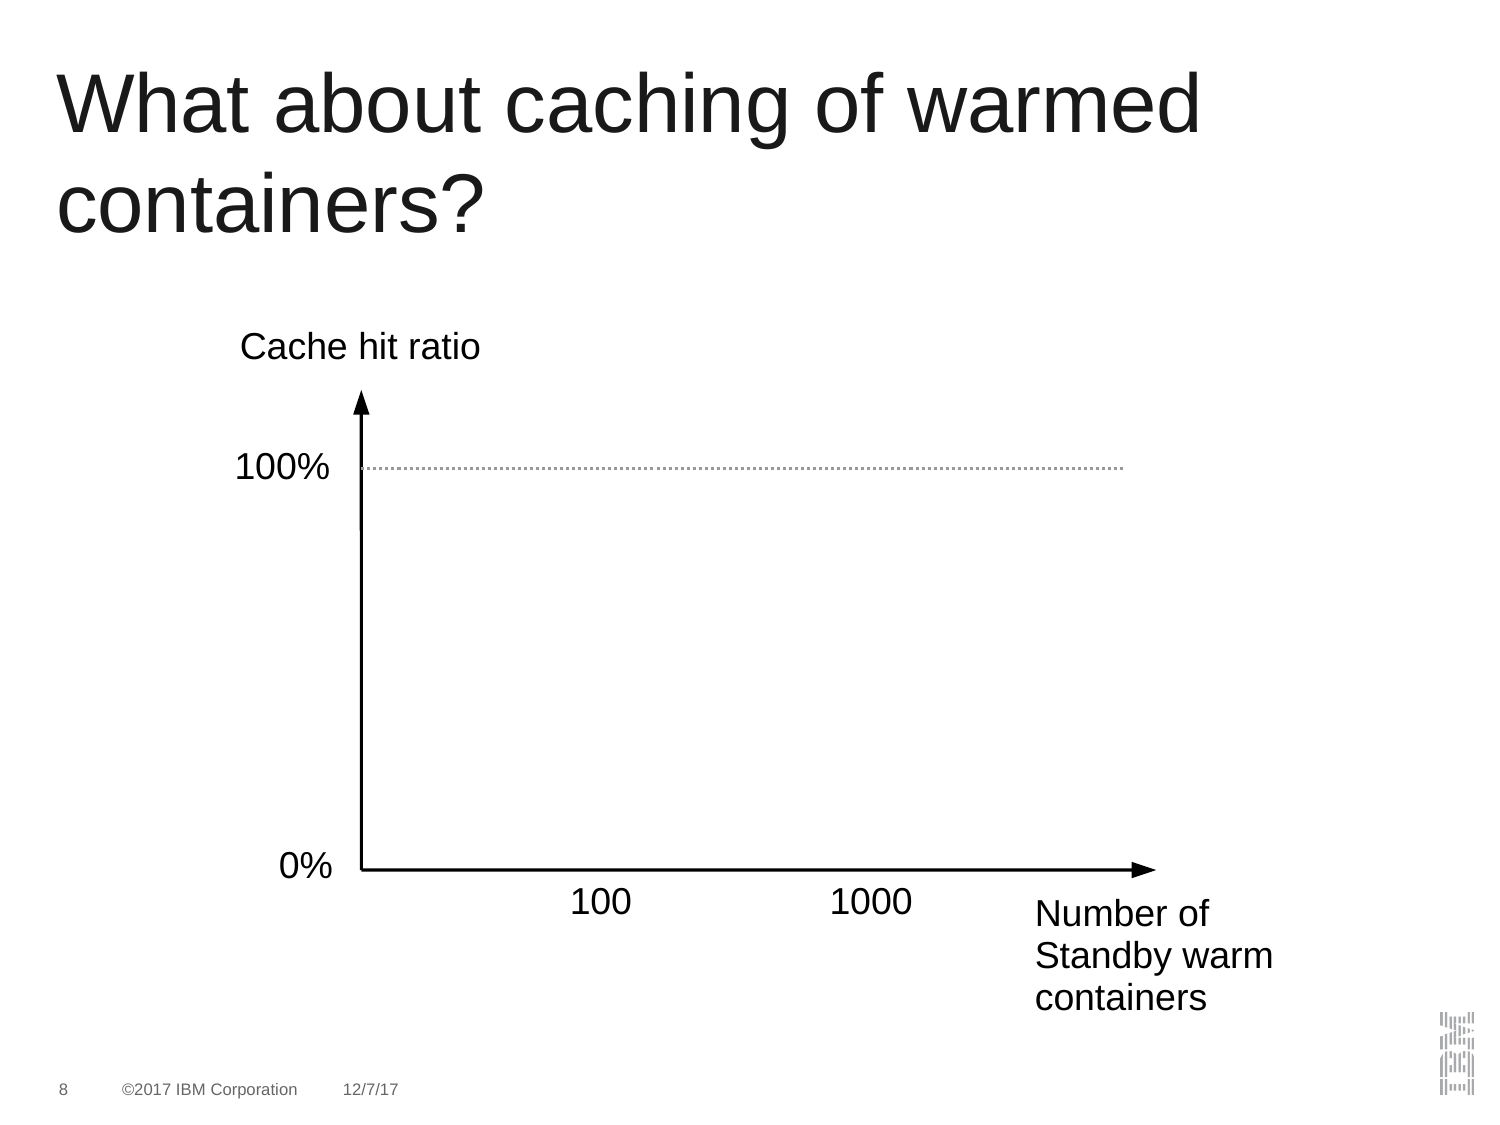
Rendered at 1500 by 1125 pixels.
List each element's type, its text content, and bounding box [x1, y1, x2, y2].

text_box Number of Standby warm containers [1020, 885, 1289, 1026]
text_box 100% [219, 438, 346, 511]
text_box 0% [264, 837, 348, 894]
text_box What about caching of warmed containers? [56, 49, 1440, 200]
picture [1440, 1012, 1474, 1095]
text_box Cache hit ratio [225, 318, 511, 379]
text_box 100 [555, 873, 658, 931]
text_box 1000 [814, 873, 938, 931]
